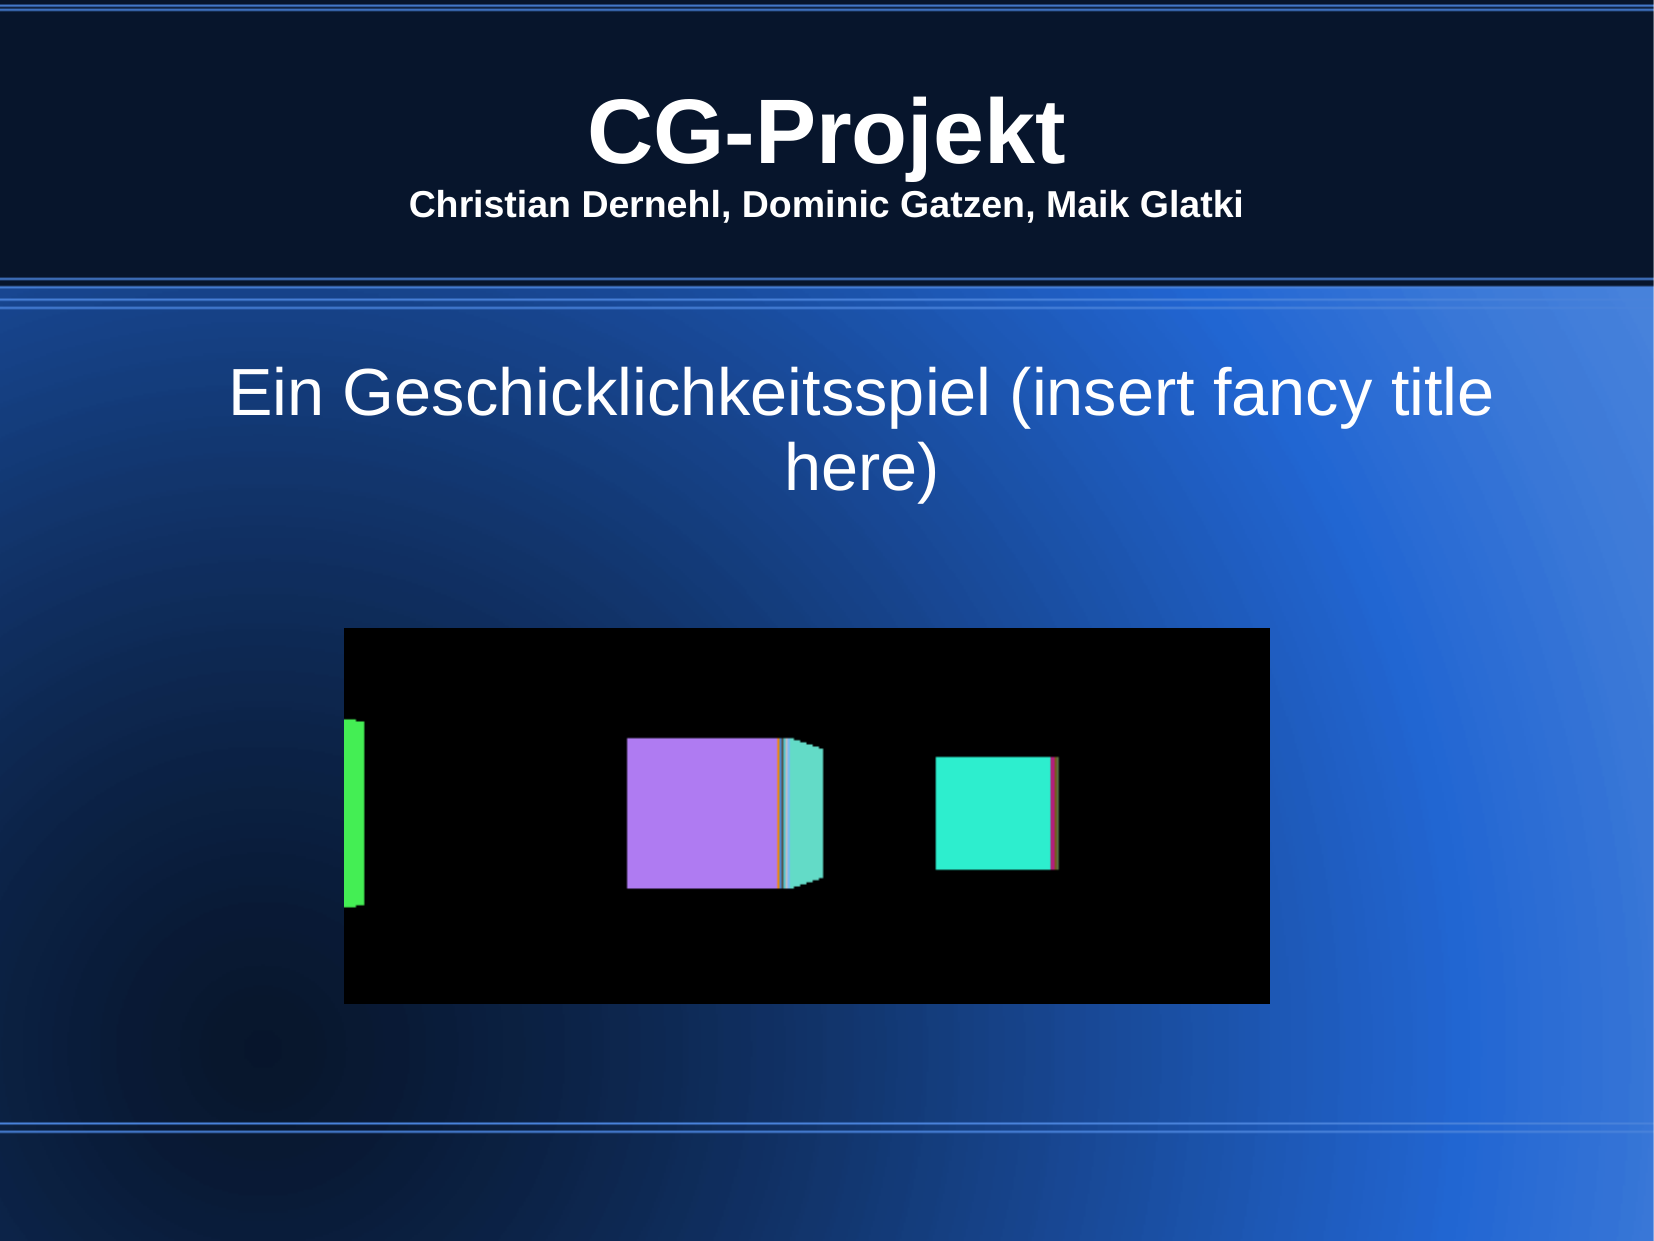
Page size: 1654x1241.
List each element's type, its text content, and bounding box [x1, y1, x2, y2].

list Ein Geschicklichkeitsspiel (insert fancy title here) [82, 355, 1571, 1058]
picture [0, 0, 1654, 1241]
title CG-Projekt Christian Dernehl, Dominic Gatzen, Maik Glatki [82, 49, 1571, 257]
